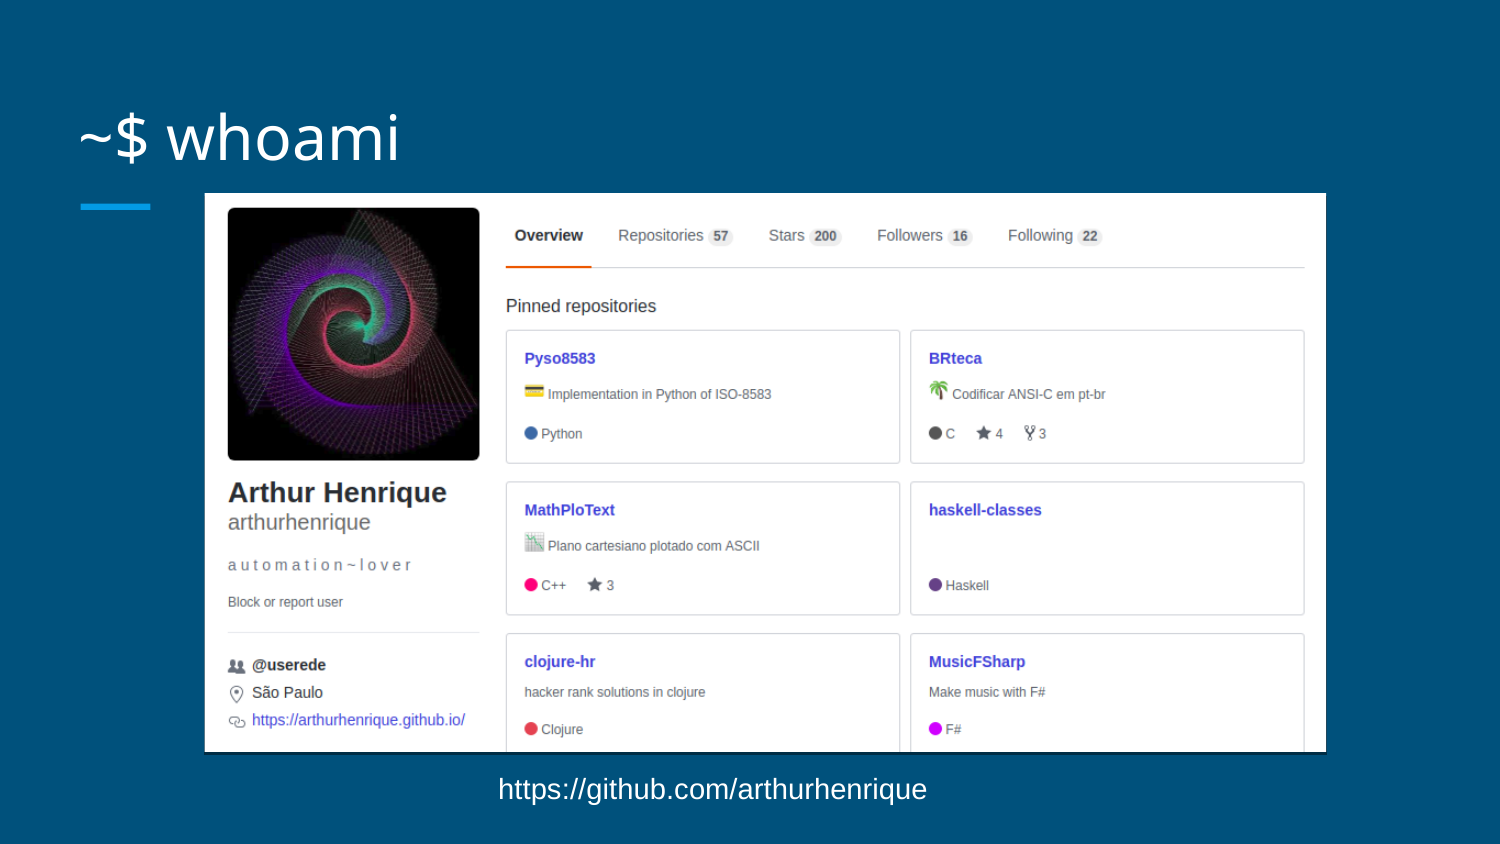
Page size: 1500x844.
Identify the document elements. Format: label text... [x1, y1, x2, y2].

picture [205, 194, 1326, 751]
text_box https://github.com/arthurhenrique [467, 731, 960, 844]
title ~$ whoami [63, 75, 1437, 188]
